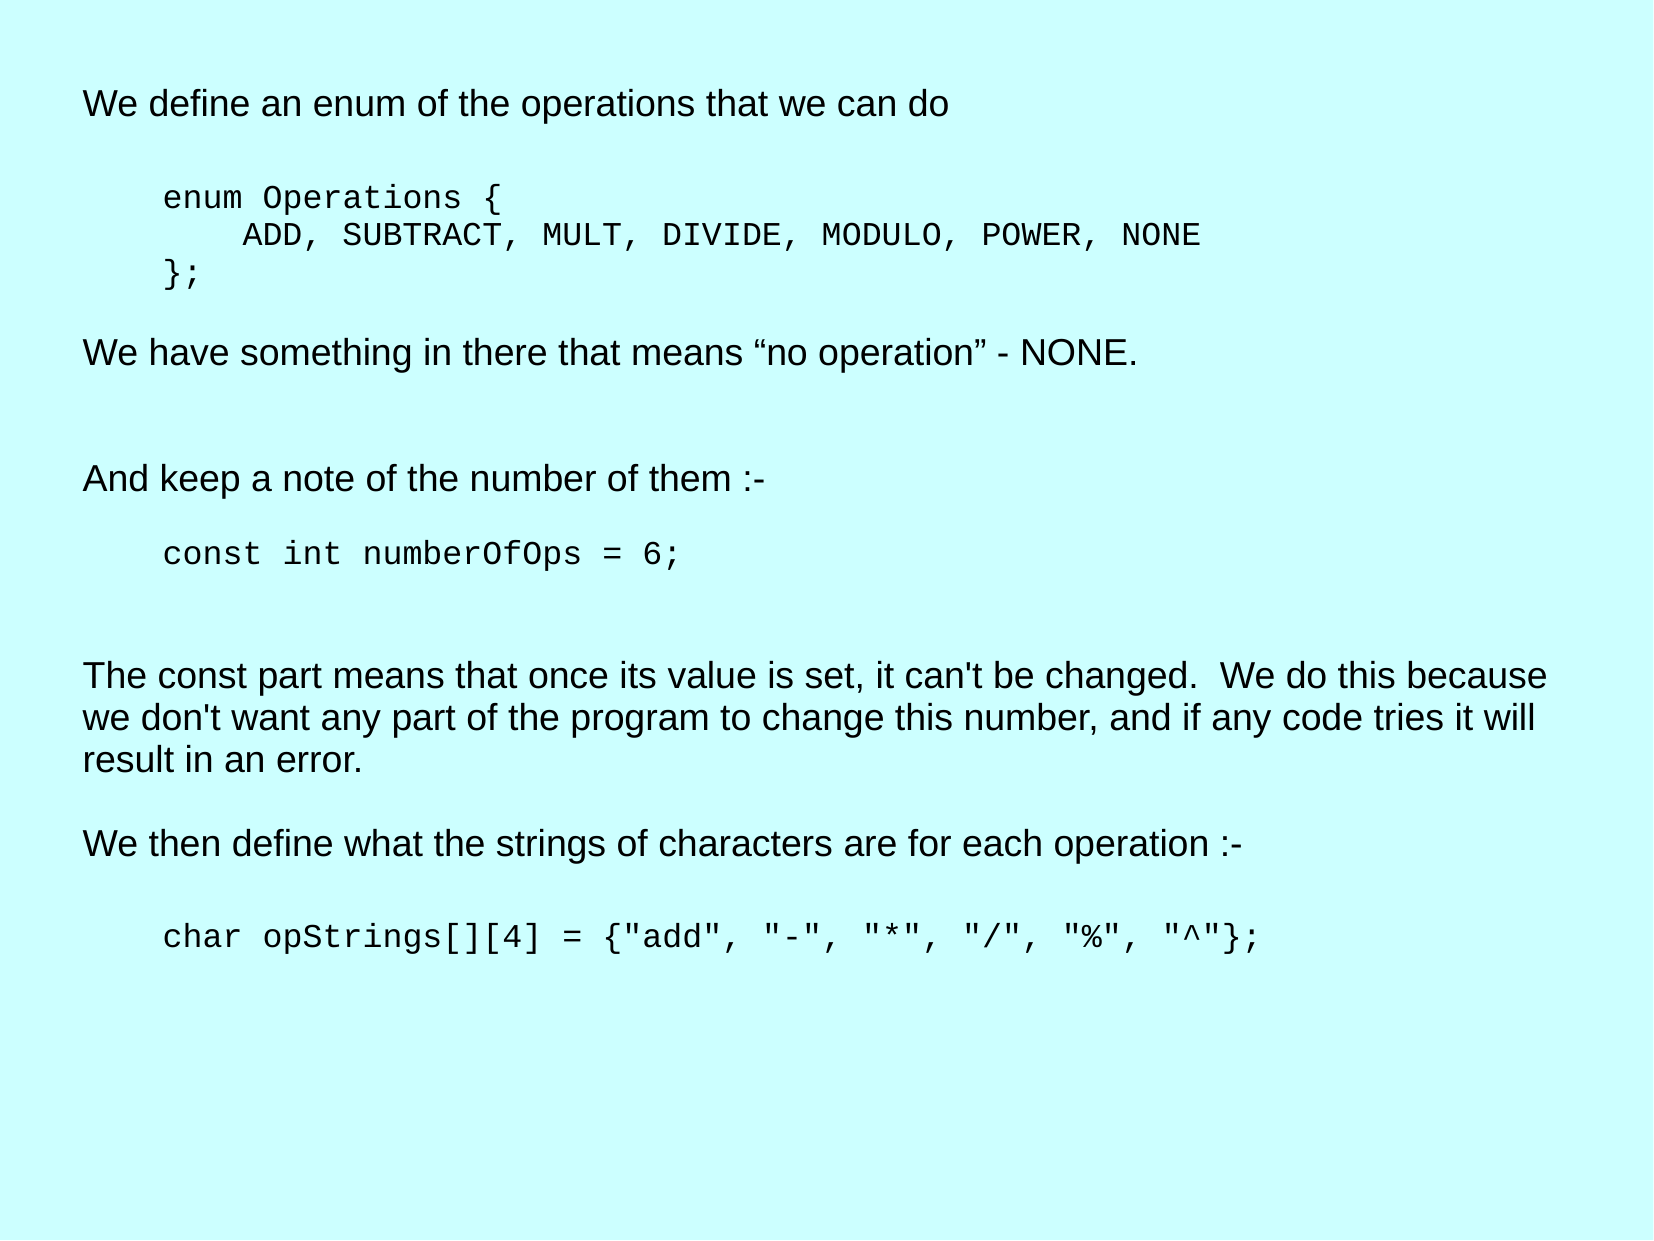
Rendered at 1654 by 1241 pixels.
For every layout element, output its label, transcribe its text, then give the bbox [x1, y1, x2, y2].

subtitle We define an enum of the operations that we can do enum Operations { ADD, SUBTRACT, MULT, DIVIDE, MODULO, POWER, NONE }; We have something in there that means “no operation” - NONE. And keep a note of the number of them :- const int numberOfOps = 6; The const part means that once its value is set, it can't be changed. We do this because we don't want any part of the program to change this number, and if any code tries it will result in an error. We then define what the strings of characters are for each operation :- char opStrings[][4] = {"add", "-", "*", "/", "%", "^"}; [82, 82, 1583, 1158]
